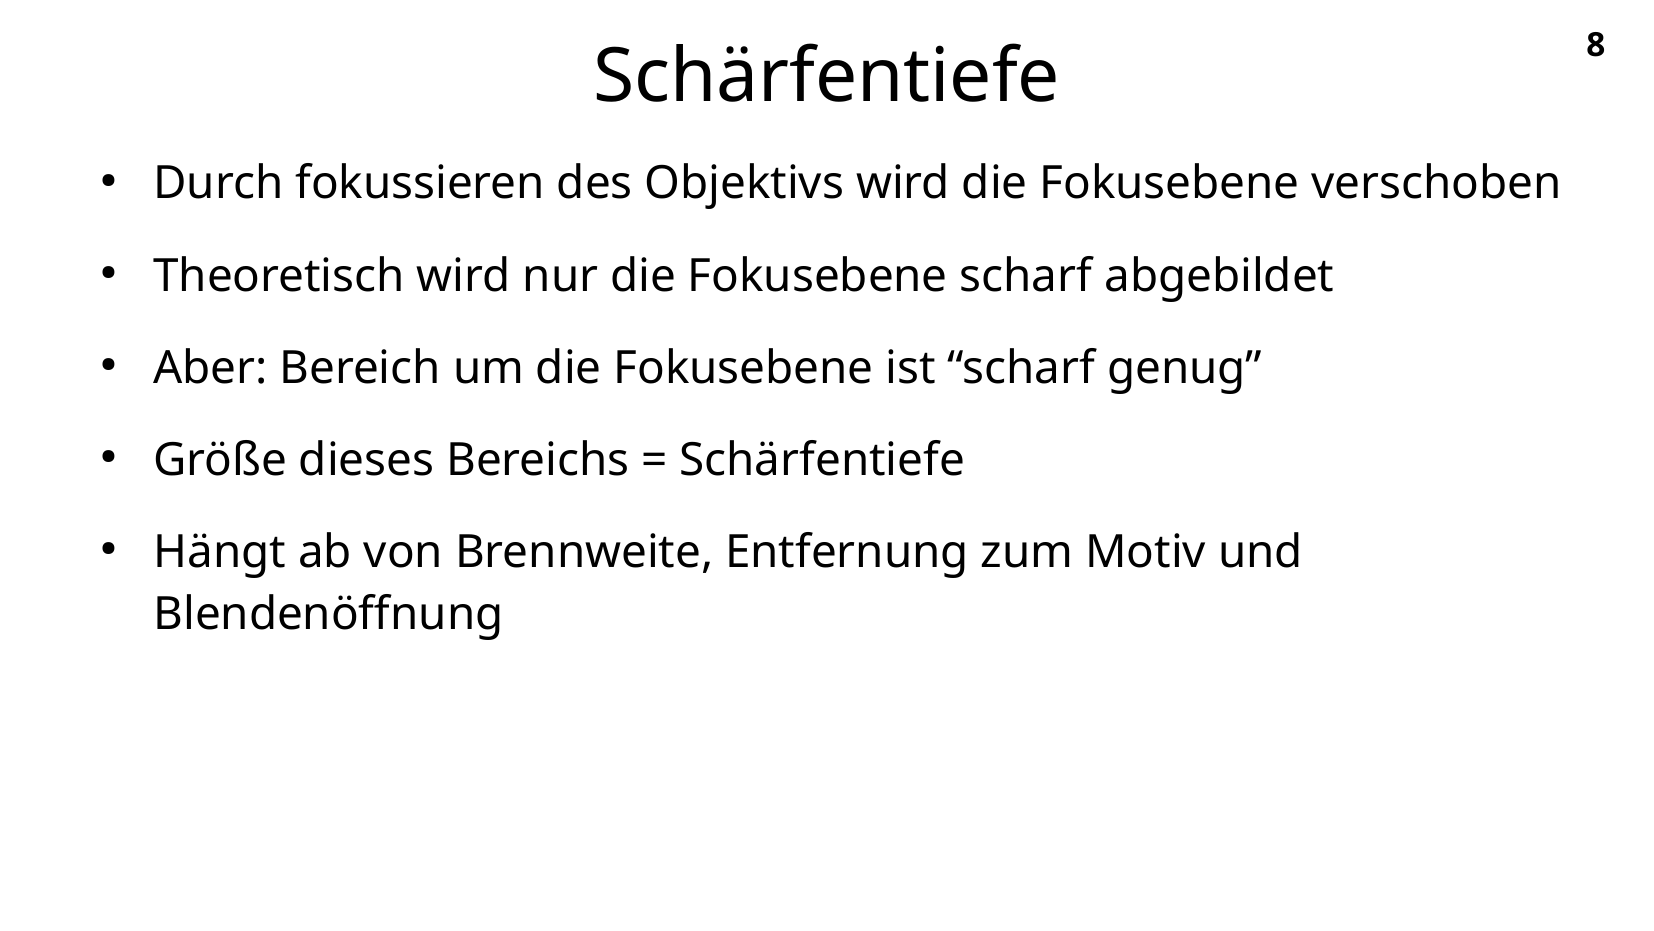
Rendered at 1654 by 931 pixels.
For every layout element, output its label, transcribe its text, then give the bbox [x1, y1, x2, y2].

list Durch fokussieren des Objektivs wird die Fokusebene verschoben Theoretisch wird nur die Fokusebene scharf abgebildet Aber: Bereich um die Fokusebene ist “scharf genug” Größe dieses Bereichs = Schärfentiefe Hängt ab von Brennweite, Entfernung zum Motiv und Blendenöffnung [82, 150, 1571, 811]
title Schärfentiefe [82, 13, 1571, 132]
